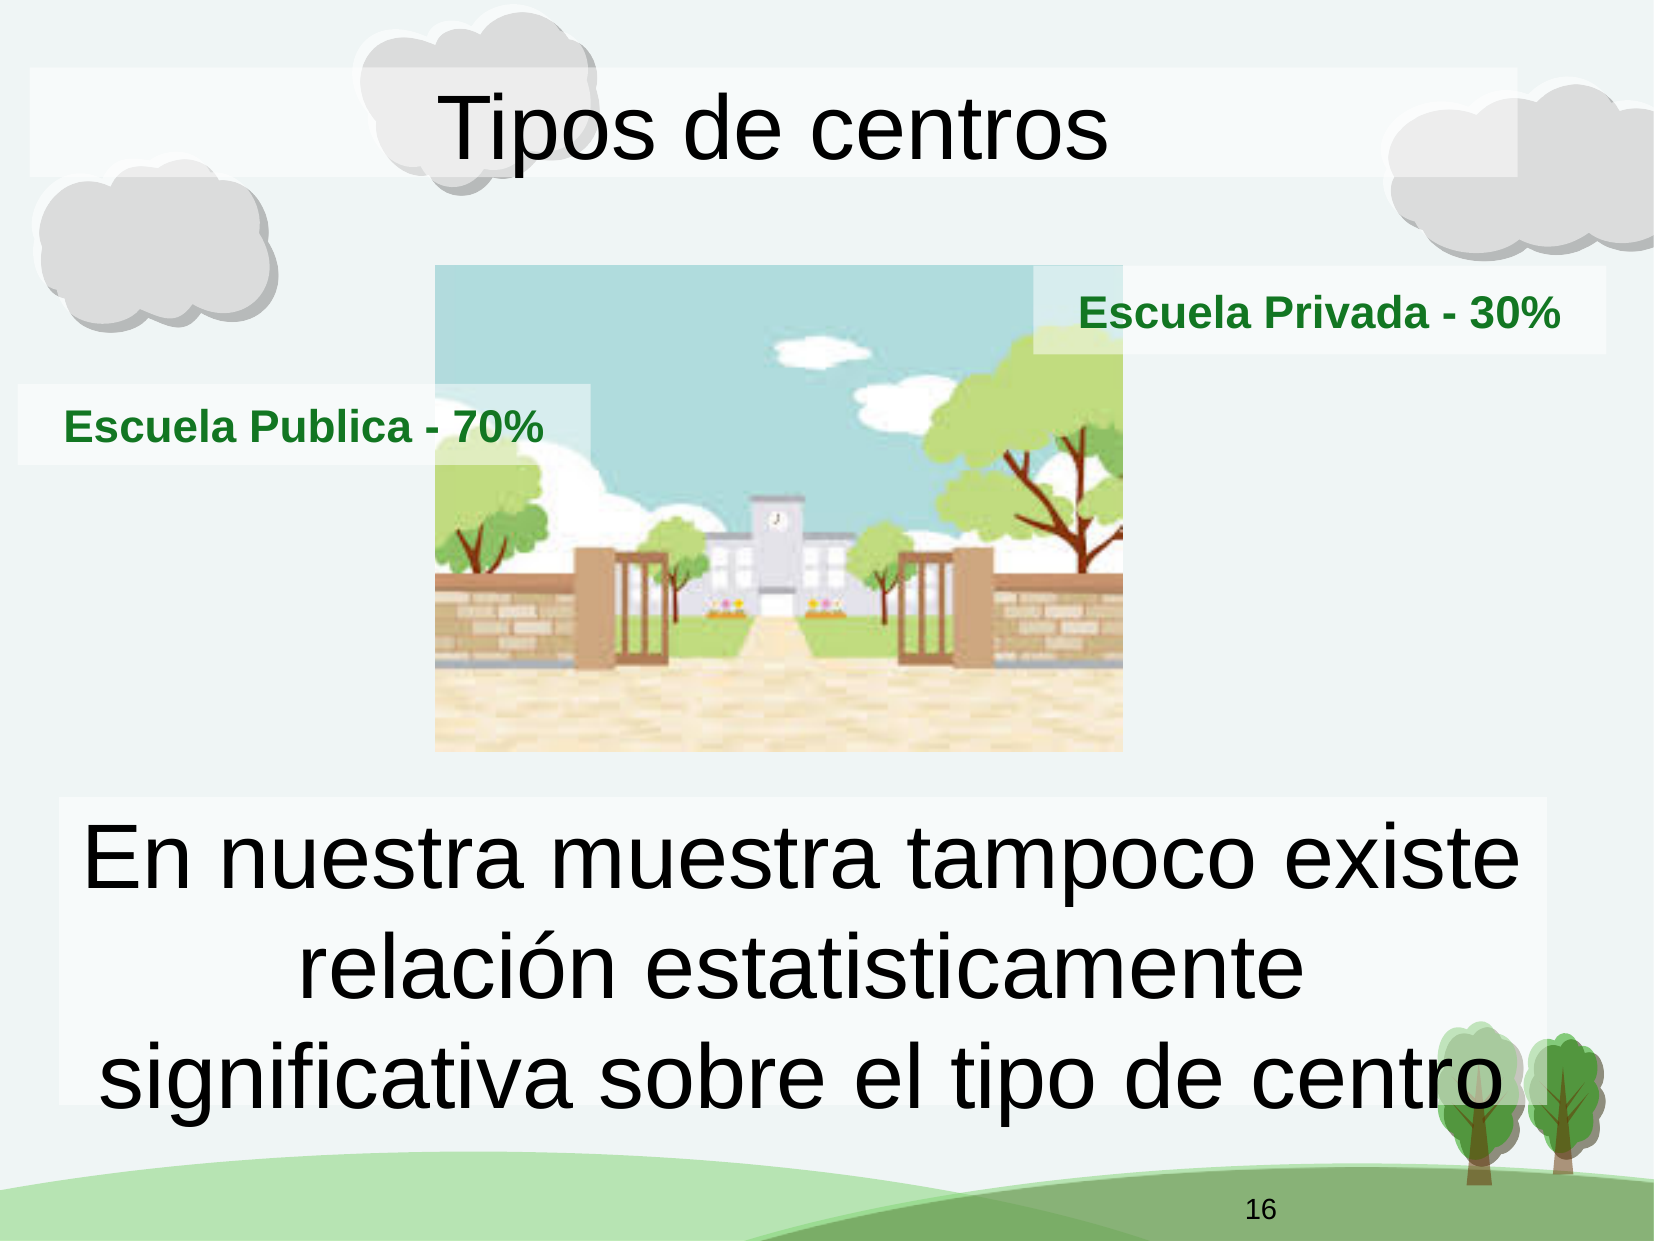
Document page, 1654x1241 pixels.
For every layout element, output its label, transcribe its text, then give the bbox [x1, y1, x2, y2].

title Escuela Publica - 70% [17, 383, 591, 465]
text_box [1244, 1190, 1630, 1241]
title En nuestra muestra tampoco existe relación estatisticamente significativa sobre el tipo de centro [59, 797, 1548, 1105]
title Escuela Privada - 30% [1033, 265, 1607, 355]
title Tipos de centros [29, 67, 1518, 178]
picture [435, 265, 1123, 752]
